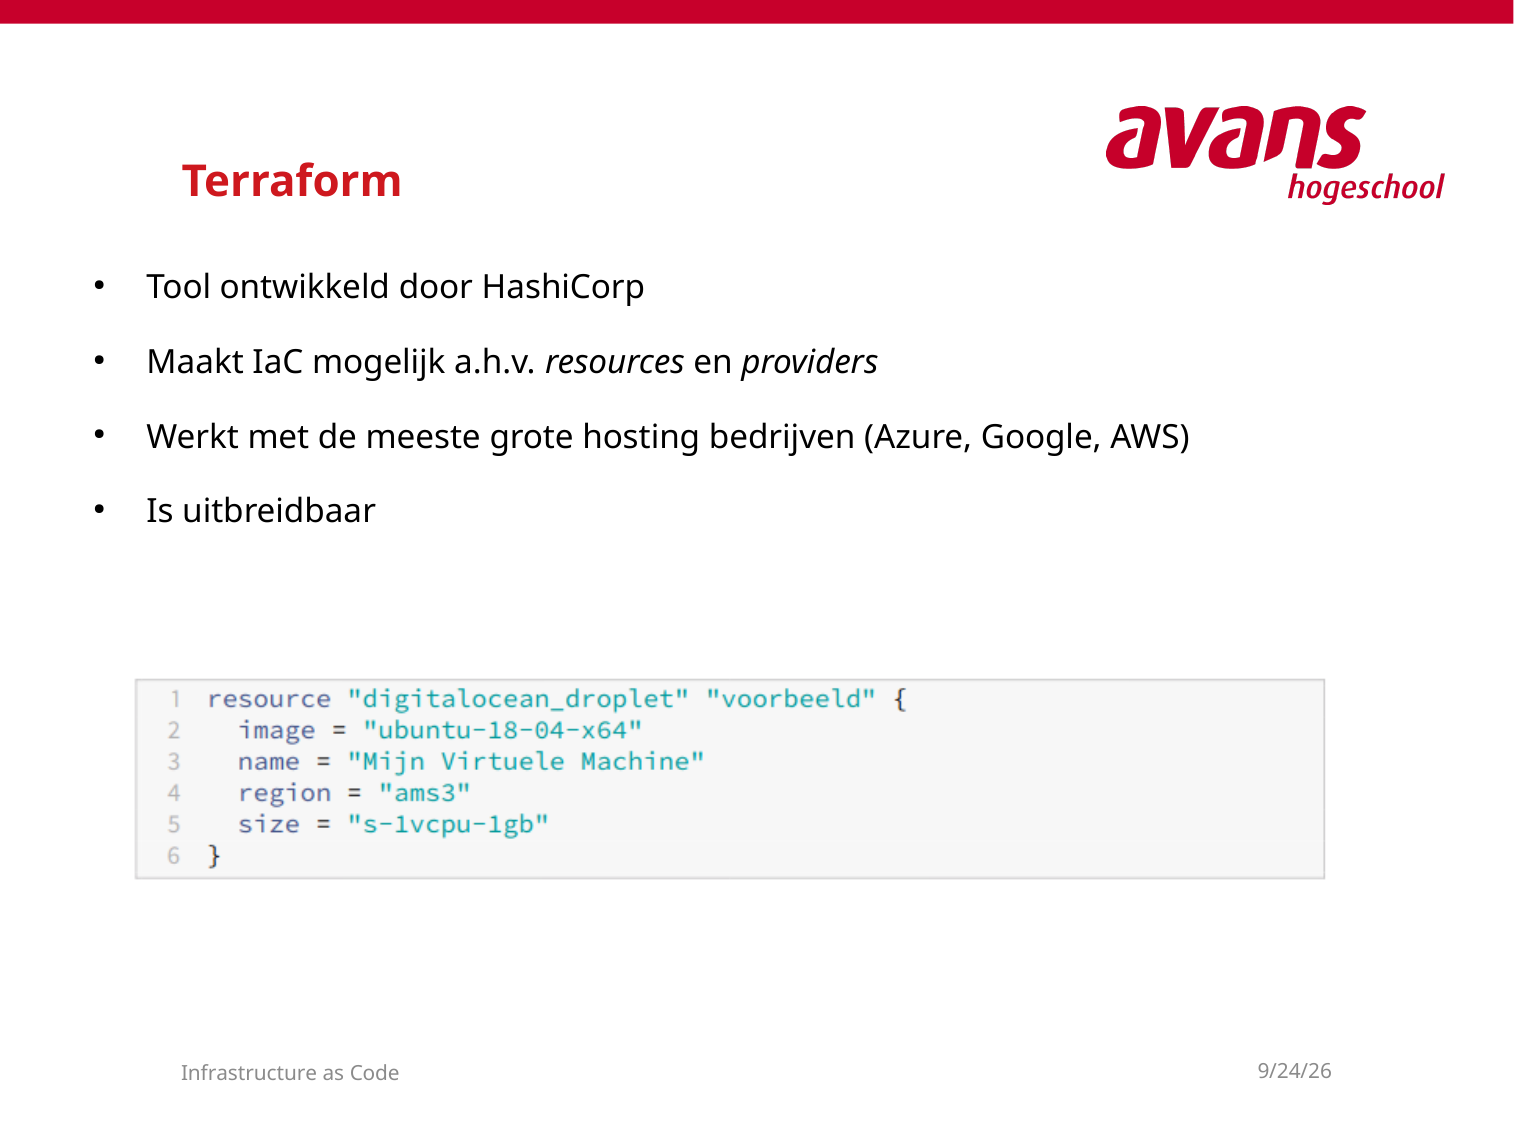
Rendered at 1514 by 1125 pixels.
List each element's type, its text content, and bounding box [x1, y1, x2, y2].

list Tool ontwikkeld door HashiCorp Maakt IaC mogelijk a.h.v. resources en providers Werkt met de meeste grote hosting bedrijven (Azure, Google, AWS) Is uitbreidbaar [75, 263, 1438, 916]
title Terraform [181, 150, 1028, 209]
picture [124, 665, 1366, 901]
picture [1106, 106, 1445, 205]
